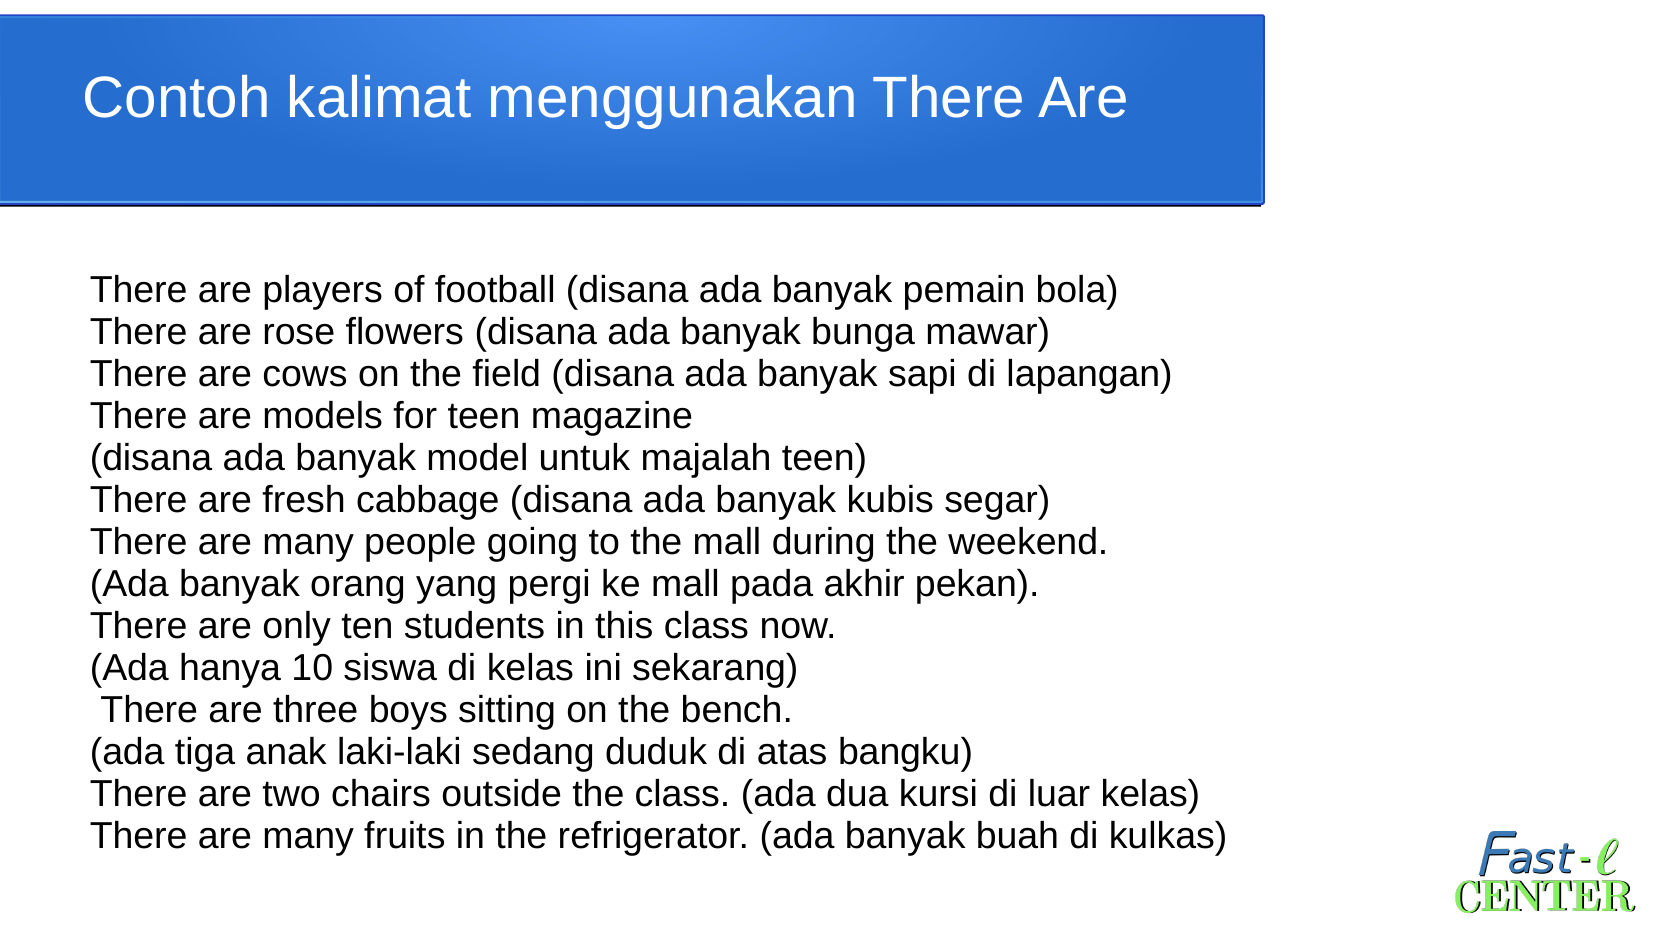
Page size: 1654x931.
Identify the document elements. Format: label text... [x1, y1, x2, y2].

title Contoh kalimat menggunakan There Are [82, 53, 1235, 207]
picture [1455, 831, 1636, 916]
text_box There are players of football (disana ada banyak pemain bola) There are rose flowers (disana ada banyak bunga mawar) There are cows on the field (disana ada banyak sapi di lapangan) There are models for teen magazine (disana ada banyak model untuk majalah teen) There are fresh cabbage (disana ada banyak kubis segar) There are many people going to the mall during the weekend. (Ada banyak orang yang pergi ke mall pada akhir pekan). There are only ten students in this class now. (Ada hanya 10 siswa di kelas ini sekarang) There are three boys sitting on the bench. (ada tiga anak laki-laki sedang duduk di atas bangku) There are two chairs outside the class. (ada dua kursi di luar kelas) There are many fruits in the refrigerator. (ada banyak buah di kulkas) [75, 261, 1243, 864]
